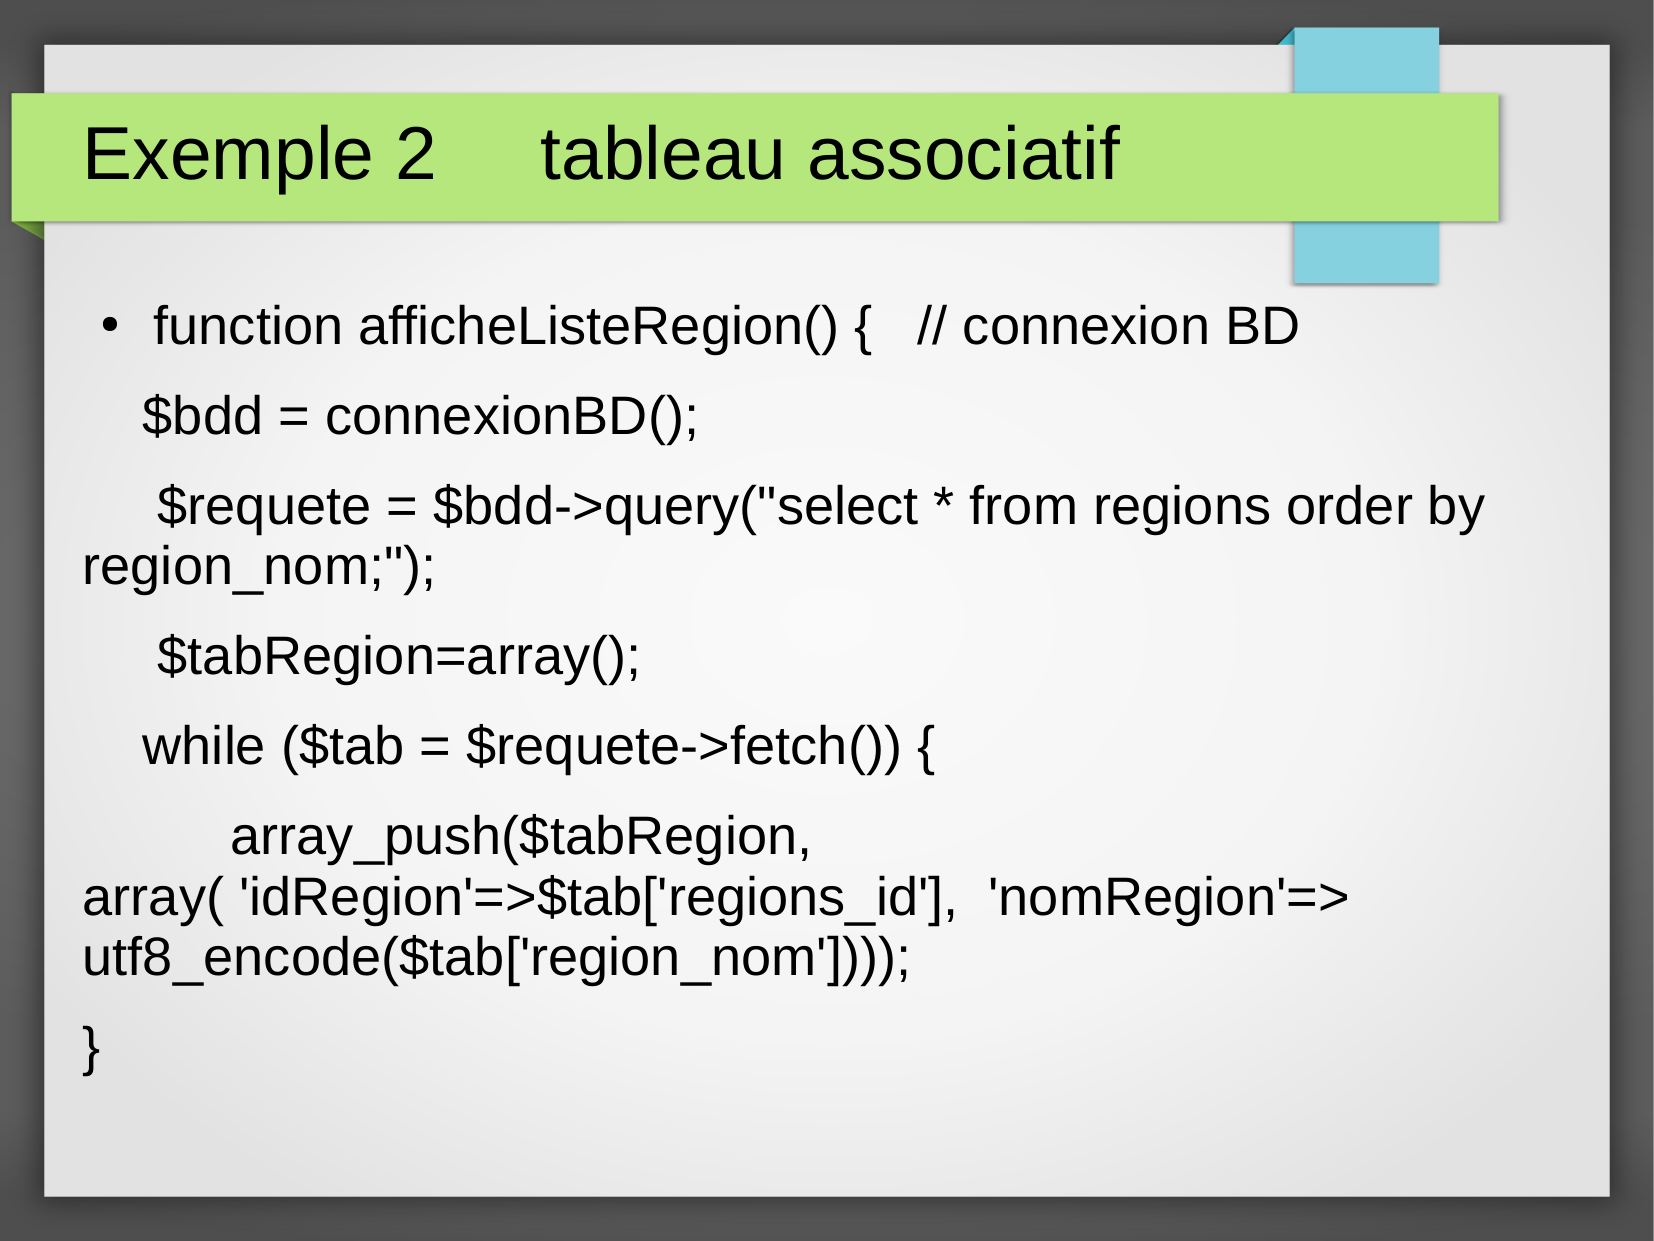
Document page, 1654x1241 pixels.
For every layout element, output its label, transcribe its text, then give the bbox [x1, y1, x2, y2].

title Exemple 2 tableau associatif [82, 94, 1264, 213]
list function afficheListeRegion() { // connexion BD $bdd = connexionBD(); $requete = $bdd->query("select * from regions order by region_nom;"); $tabRegion=array(); while ($tab = $requete->fetch()) { array_push($tabRegion, array( 'idRegion'=>$tab['regions_id'], 'nomRegion'=> utf8_encode($tab['region_nom']))); } [82, 295, 1571, 1182]
picture [0, 0, 1654, 1241]
